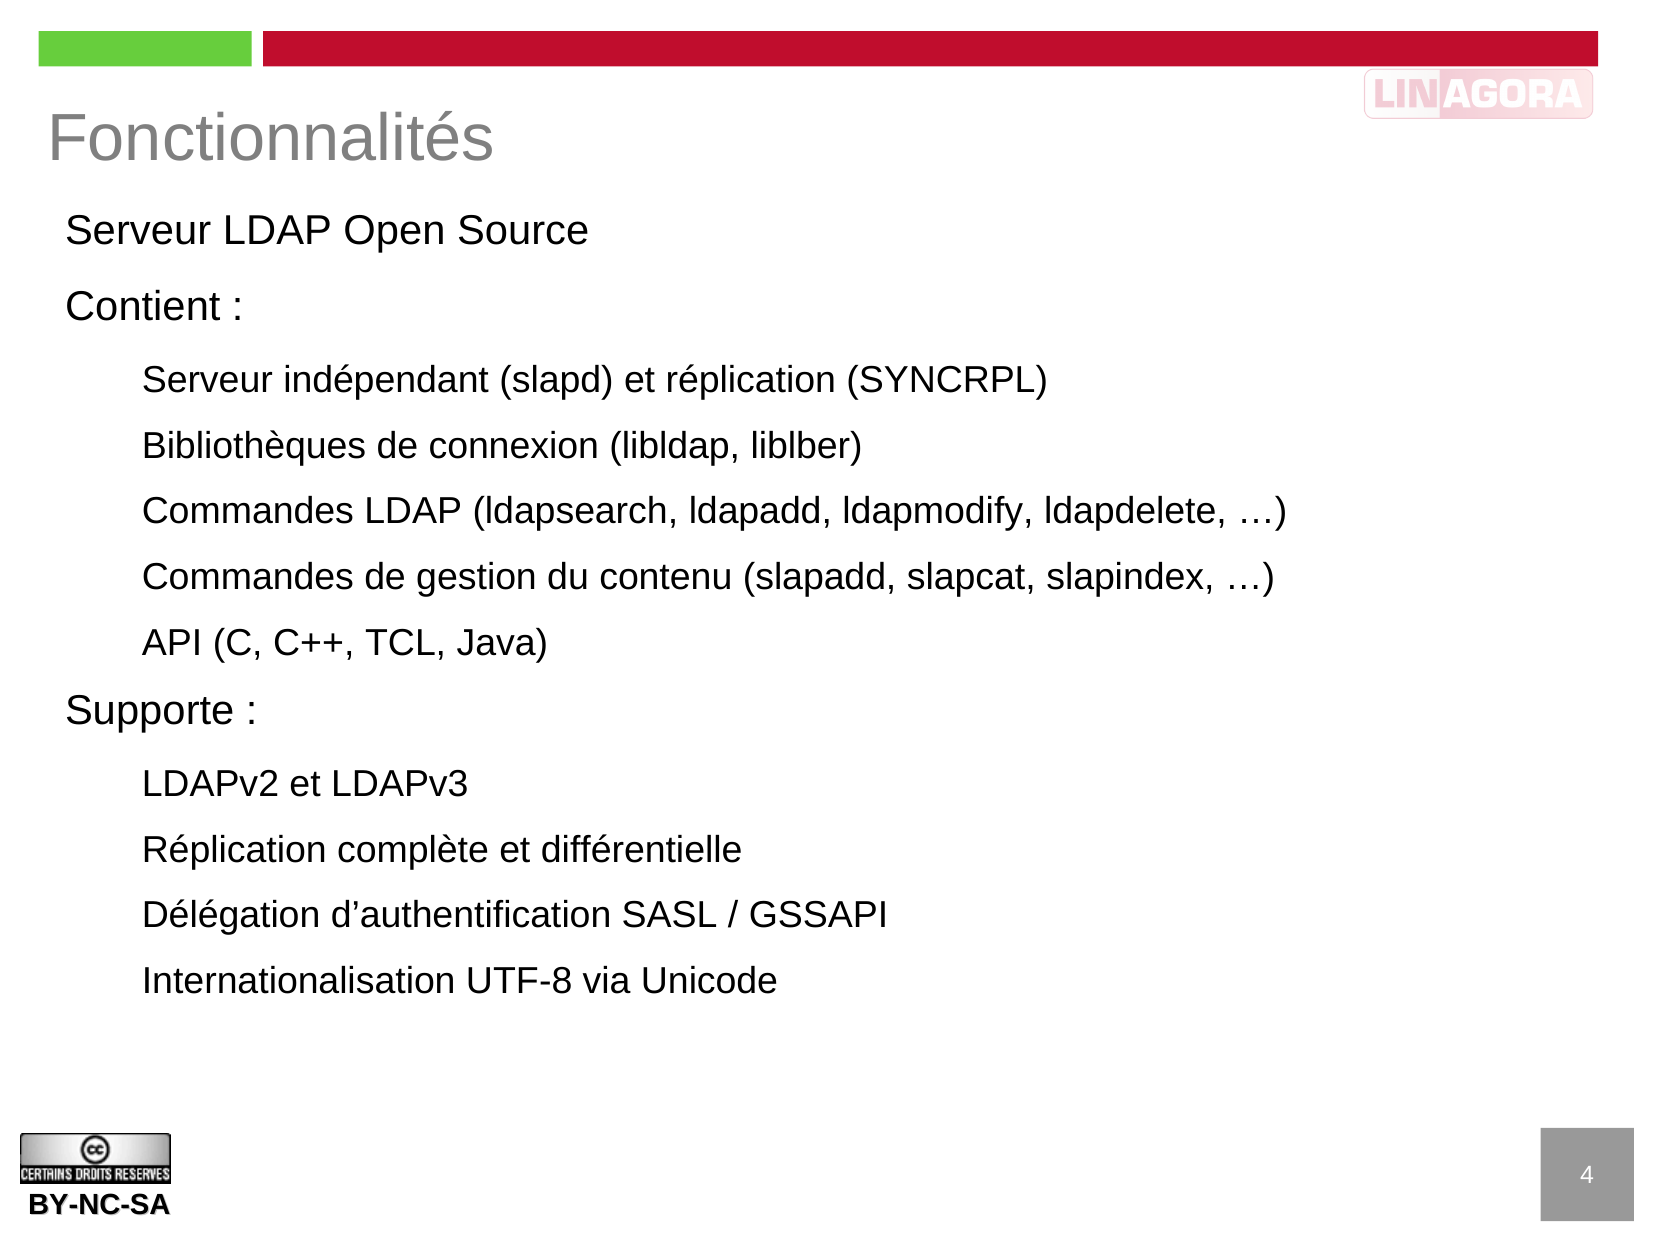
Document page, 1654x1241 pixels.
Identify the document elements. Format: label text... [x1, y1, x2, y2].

title Fonctionnalités [47, 97, 1447, 178]
picture [20, 1133, 171, 1184]
list Serveur LDAP Open Source Contient : Serveur indépendant (slapd) et réplication (SYNCRPL) Bibliothèques de connexion (libldap, liblber) Commandes LDAP (ldapsearch, ldapadd, ldapmodify, ldapdelete, …) Commandes de gestion du contenu (slapadd, slapcat, slapindex, …) API (C, C++, TCL, Java) Supporte : LDAPv2 et LDAPv3 Réplication complète et différentielle Délégation d’authentification SASL / GSSAPI Internationalisation UTF-8 via Unicode [47, 206, 1625, 1093]
